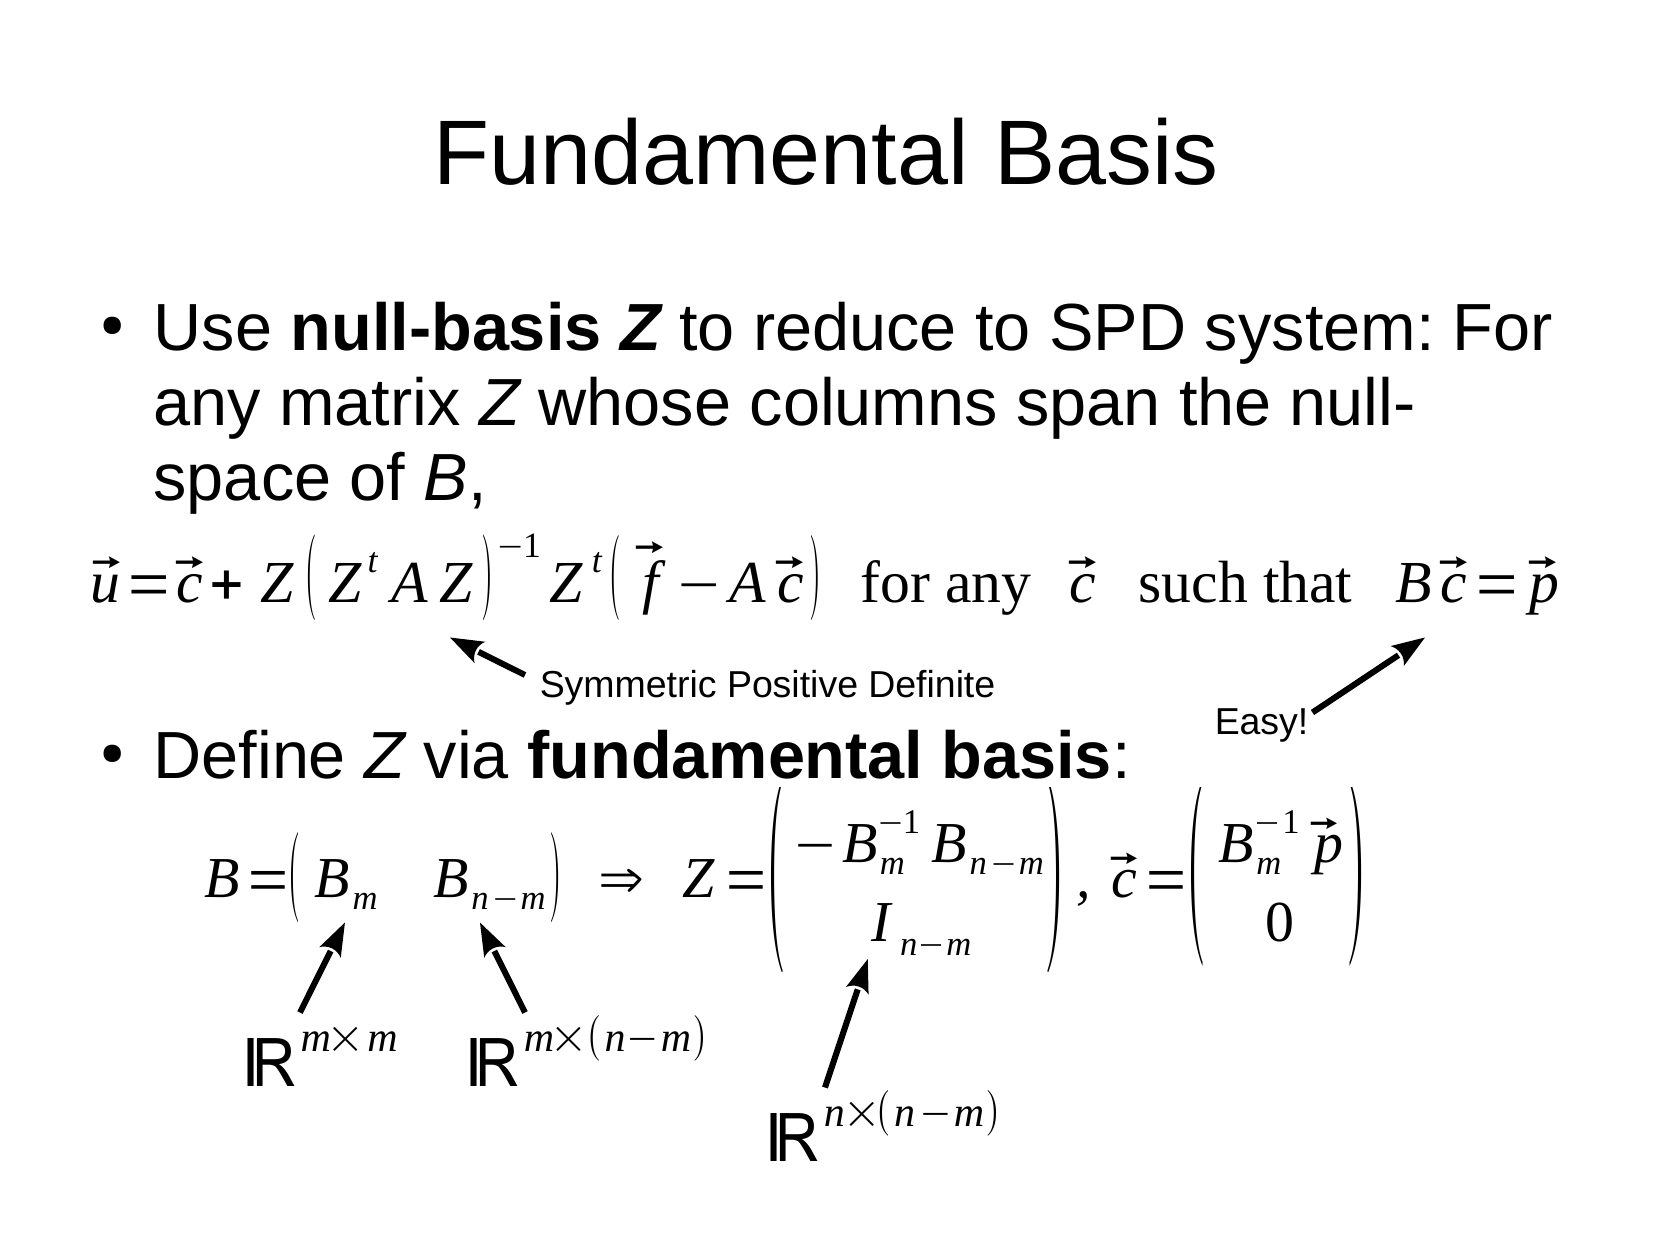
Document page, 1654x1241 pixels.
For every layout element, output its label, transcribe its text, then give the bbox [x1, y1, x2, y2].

list Use null-basis Z to reduce to SPD system: For any matrix Z whose columns span the null-space of B, [82, 290, 1571, 525]
chart [750, 1087, 1017, 1178]
title Fundamental Basis [82, 49, 1571, 257]
text_box Symmetric Positive Definite [525, 655, 1013, 713]
chart [450, 1012, 725, 1103]
text_box Easy! [1200, 693, 1351, 751]
chart [187, 787, 1388, 972]
chart [226, 1012, 413, 1103]
list Define Z via fundamental basis: [82, 717, 1571, 793]
chart [75, 525, 1576, 620]
